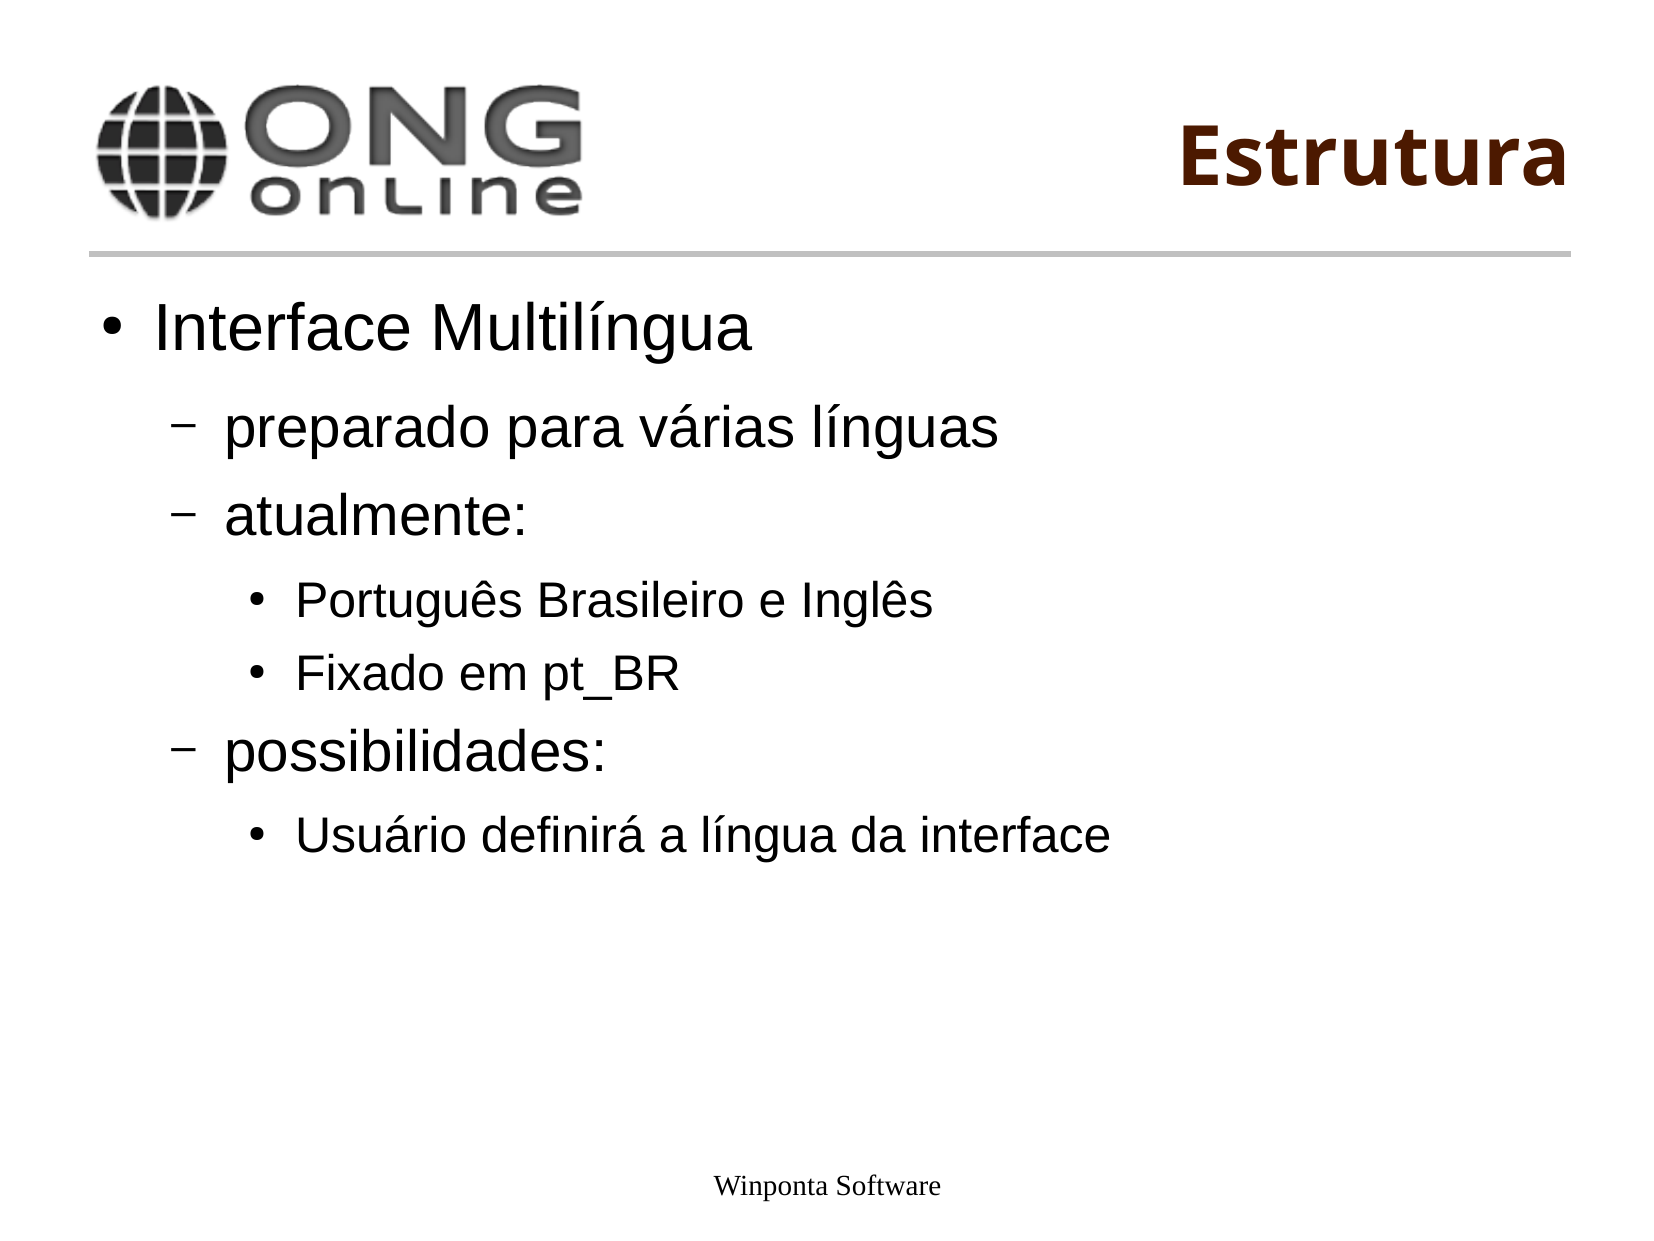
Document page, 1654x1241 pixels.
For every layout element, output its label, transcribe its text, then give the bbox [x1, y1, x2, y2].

list Interface Multilíngua preparado para várias línguas atualmente: Português Brasileiro e Inglês Fixado em pt_BR possibilidades: Usuário definirá a língua da interface [82, 290, 1538, 1158]
title Estrutura [82, 49, 1571, 257]
